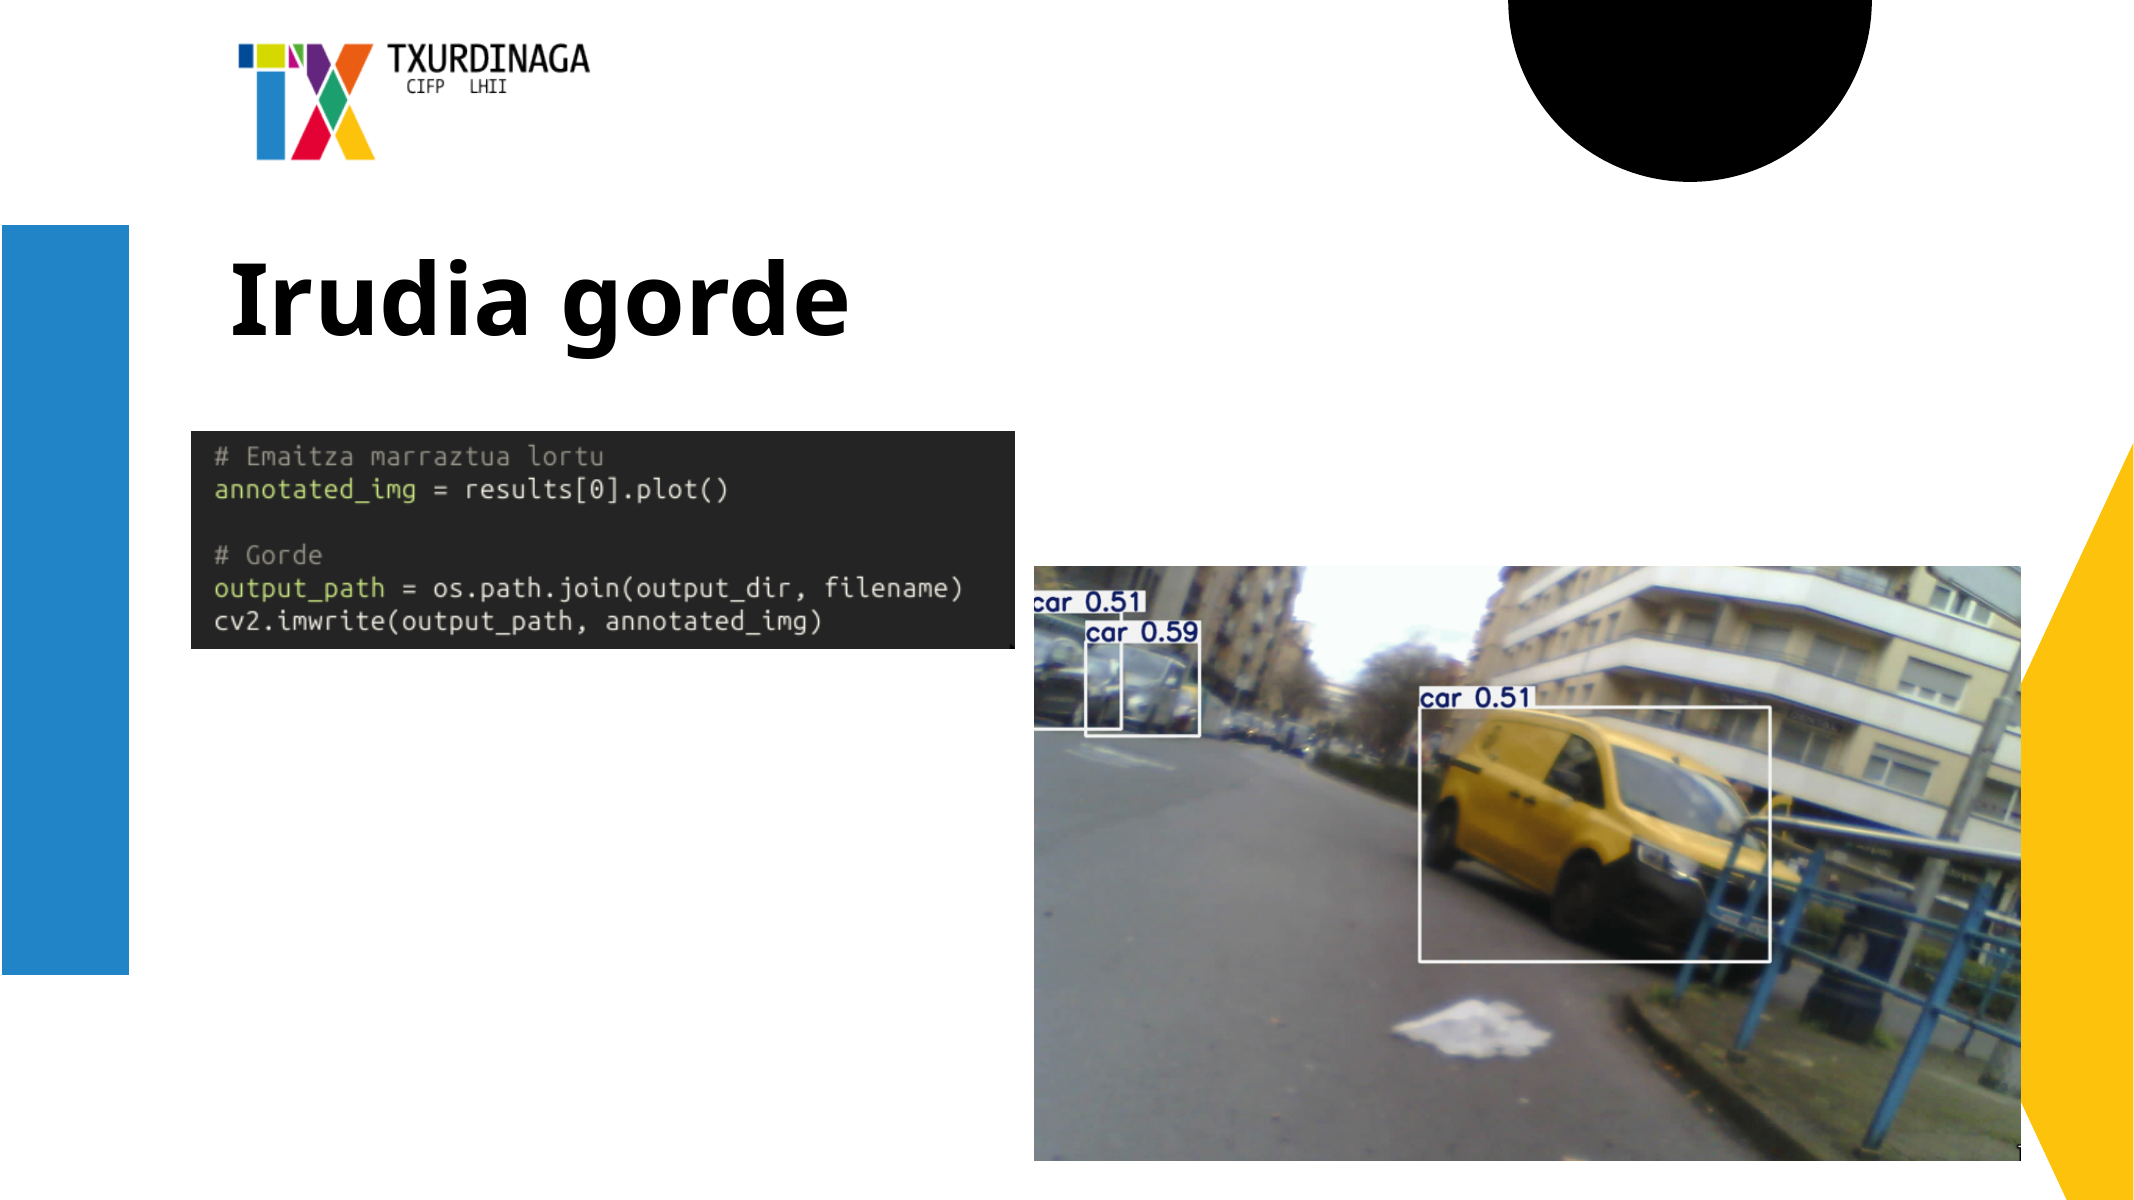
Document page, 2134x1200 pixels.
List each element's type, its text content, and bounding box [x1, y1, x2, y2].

picture [230, 36, 599, 168]
title Irudia gorde [230, 192, 1869, 400]
picture [1034, 566, 2021, 1161]
picture [191, 431, 1015, 650]
